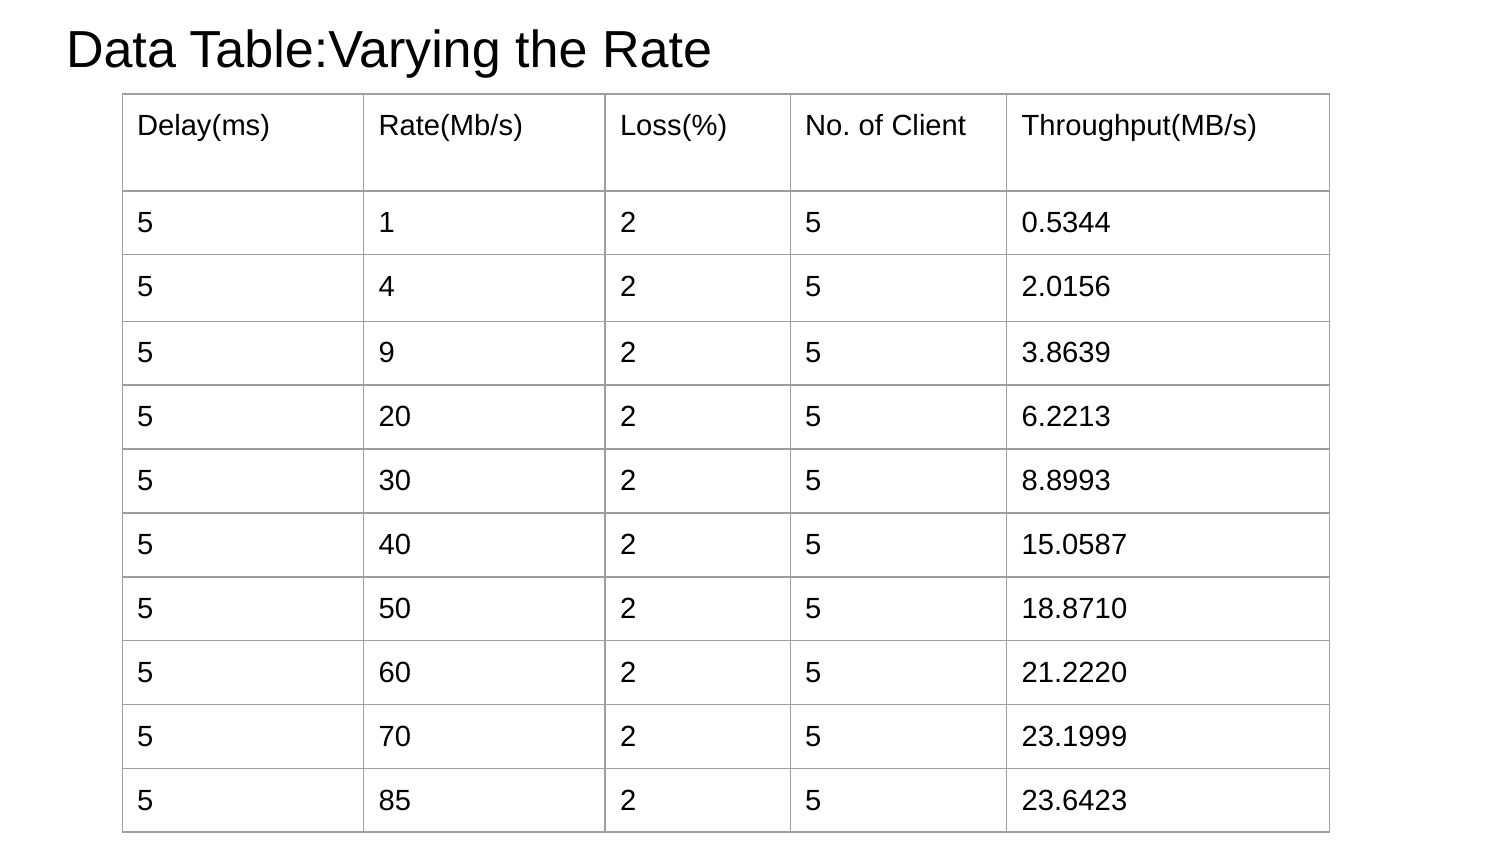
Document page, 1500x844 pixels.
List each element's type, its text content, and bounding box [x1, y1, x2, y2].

table_cell 5 [123, 769, 363, 831]
table_cell 5 [791, 386, 1006, 448]
table_cell 5 [123, 386, 363, 448]
table_cell 5 [123, 578, 363, 640]
table_cell 30 [364, 450, 604, 512]
table_cell 2 [606, 769, 790, 831]
table_cell 4 [364, 255, 604, 321]
table_cell 2 [606, 450, 790, 512]
table_cell 0.5344 [1007, 192, 1329, 254]
table_cell 2 [606, 514, 790, 576]
table_cell 9 [364, 322, 604, 384]
table_cell 5 [123, 322, 363, 384]
table_cell 5 [123, 192, 363, 254]
table_cell 5 [123, 255, 363, 321]
table_cell 5 [791, 641, 1006, 704]
table_cell 23.1999 [1007, 705, 1329, 768]
table_cell 5 [791, 192, 1006, 254]
table_cell 2 [606, 641, 790, 704]
table_cell 70 [364, 705, 604, 768]
table_cell 1 [364, 192, 604, 254]
table_cell 20 [364, 386, 604, 448]
table_cell 18.8710 [1007, 578, 1329, 640]
table_cell 5 [791, 255, 1006, 321]
table_header Rate(Mb/s) [364, 95, 604, 190]
table_header Loss(%) [606, 95, 790, 190]
table_cell 3.8639 [1007, 322, 1329, 384]
table_cell 5 [791, 322, 1006, 384]
table_cell 5 [791, 705, 1006, 768]
table_cell 50 [364, 578, 604, 640]
table_cell 8.8993 [1007, 450, 1329, 512]
table_cell 5 [791, 450, 1006, 512]
table_cell 40 [364, 514, 604, 576]
table_cell 85 [364, 769, 604, 831]
table_cell 5 [791, 514, 1006, 576]
table_cell 5 [123, 641, 363, 704]
table_cell 2 [606, 578, 790, 640]
title Data Table:Varying the Rate [51, 0, 1449, 94]
table_cell 6.2213 [1007, 386, 1329, 448]
table_cell 5 [123, 514, 363, 576]
table_cell 5 [791, 578, 1006, 640]
table_cell 2 [606, 192, 790, 254]
table_cell 2 [606, 255, 790, 321]
table_cell 2.0156 [1007, 255, 1329, 321]
table_header Throughput(MB/s) [1007, 95, 1329, 190]
table_cell 2 [606, 386, 790, 448]
table_cell 5 [123, 450, 363, 512]
table_cell 23.6423 [1007, 769, 1329, 831]
table_cell 5 [123, 705, 363, 768]
table_cell 15.0587 [1007, 514, 1329, 576]
table_cell 2 [606, 705, 790, 768]
table_header No. of Client [791, 95, 1006, 190]
table_header Delay(ms) [123, 95, 363, 190]
table_cell 21.2220 [1007, 641, 1329, 704]
table_cell 60 [364, 641, 604, 704]
table_cell 2 [606, 322, 790, 384]
table_cell 5 [791, 769, 1006, 831]
